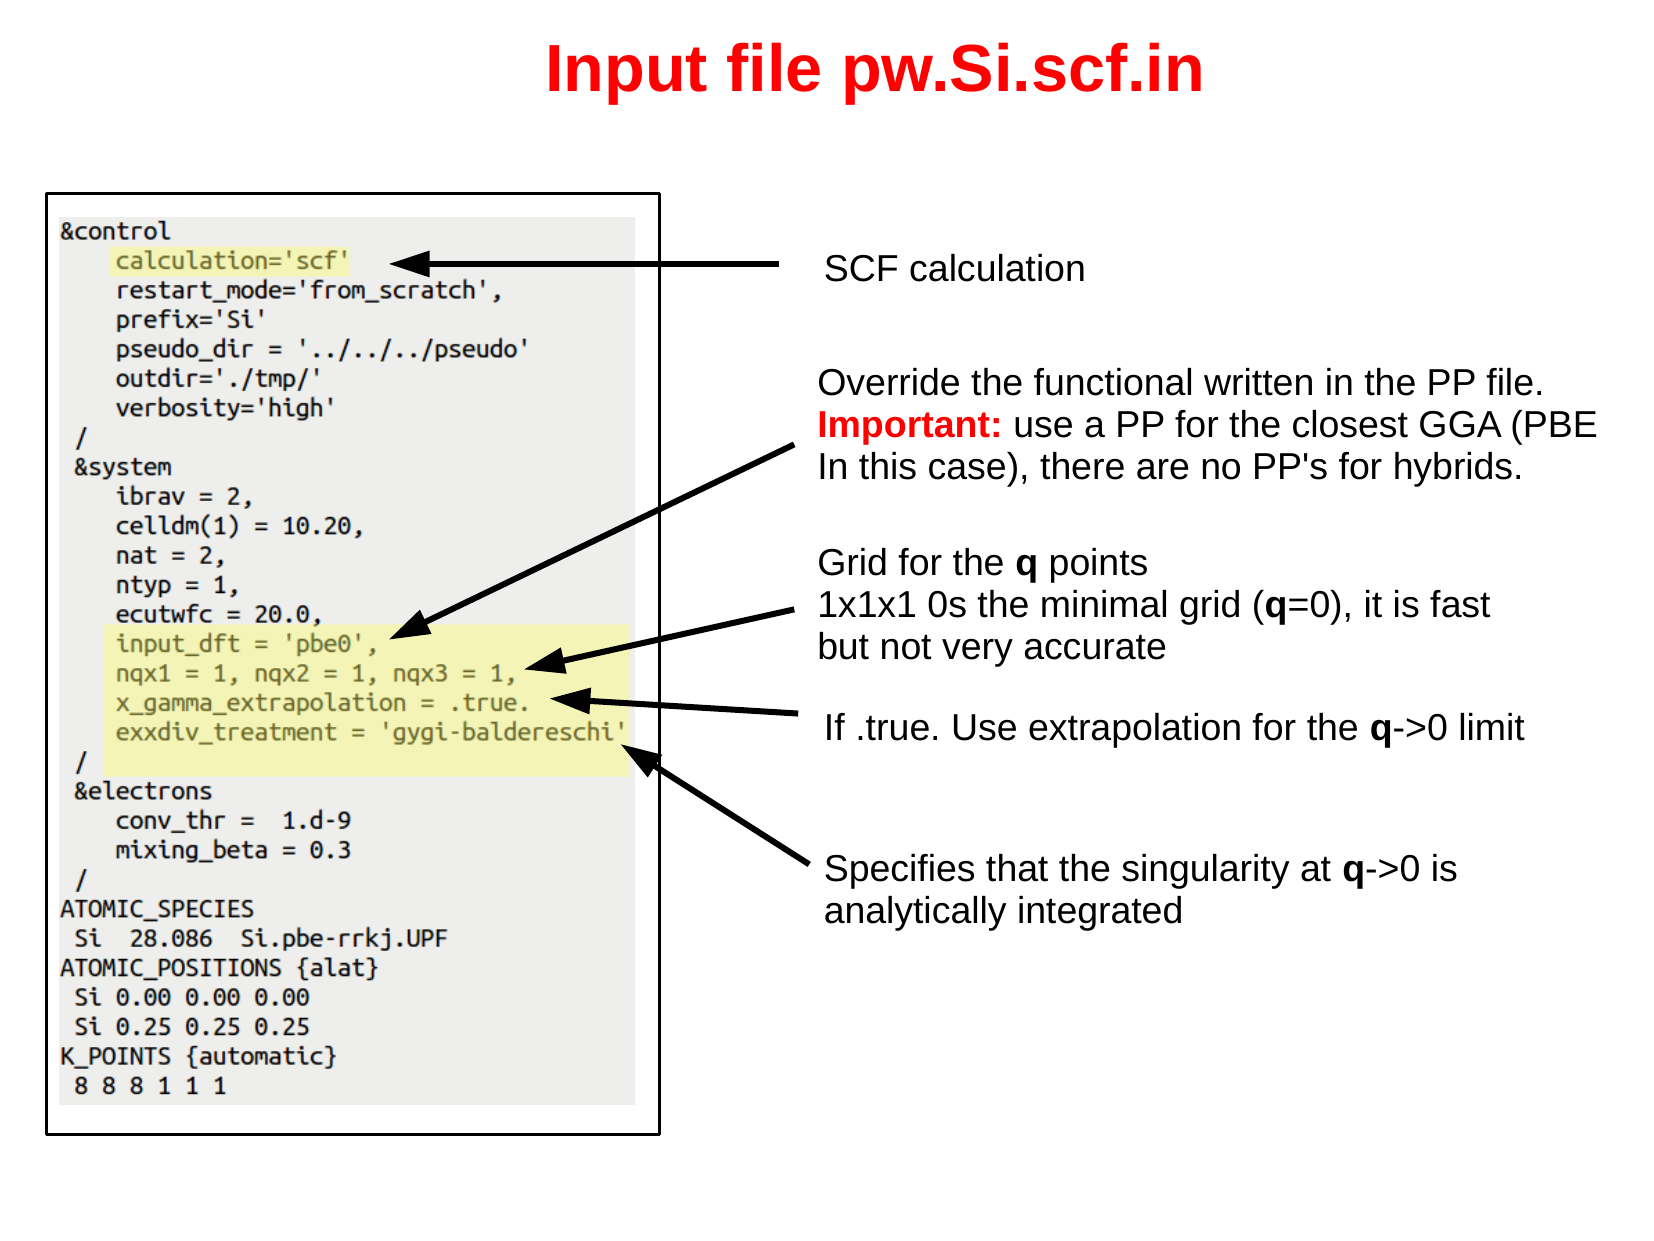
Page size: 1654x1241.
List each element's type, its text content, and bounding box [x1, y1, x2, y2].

text_box SCF calculation [809, 239, 1101, 297]
picture [59, 217, 635, 1105]
picture [630, 649, 635, 700]
picture [630, 707, 635, 747]
text_box [104, 624, 630, 777]
text_box Specifies that the singularity at q->0 is analytically integrated [809, 840, 1536, 1066]
text_box Override the functional written in the PP file. Important: use a PP for the closest GGA (PBE In this case), there are no PP's for hybrids. [802, 354, 1613, 580]
text_box Grid for the q points 1x1x1 0s the minimal grid (q=0), it is fast but not very accurate [802, 534, 1530, 760]
text_box If .true. Use extrapolation for the q->0 limit [809, 699, 1540, 925]
text_box [110, 246, 351, 277]
title Input file pw.Si.scf.in [410, 30, 1341, 106]
picture [431, 525, 635, 642]
